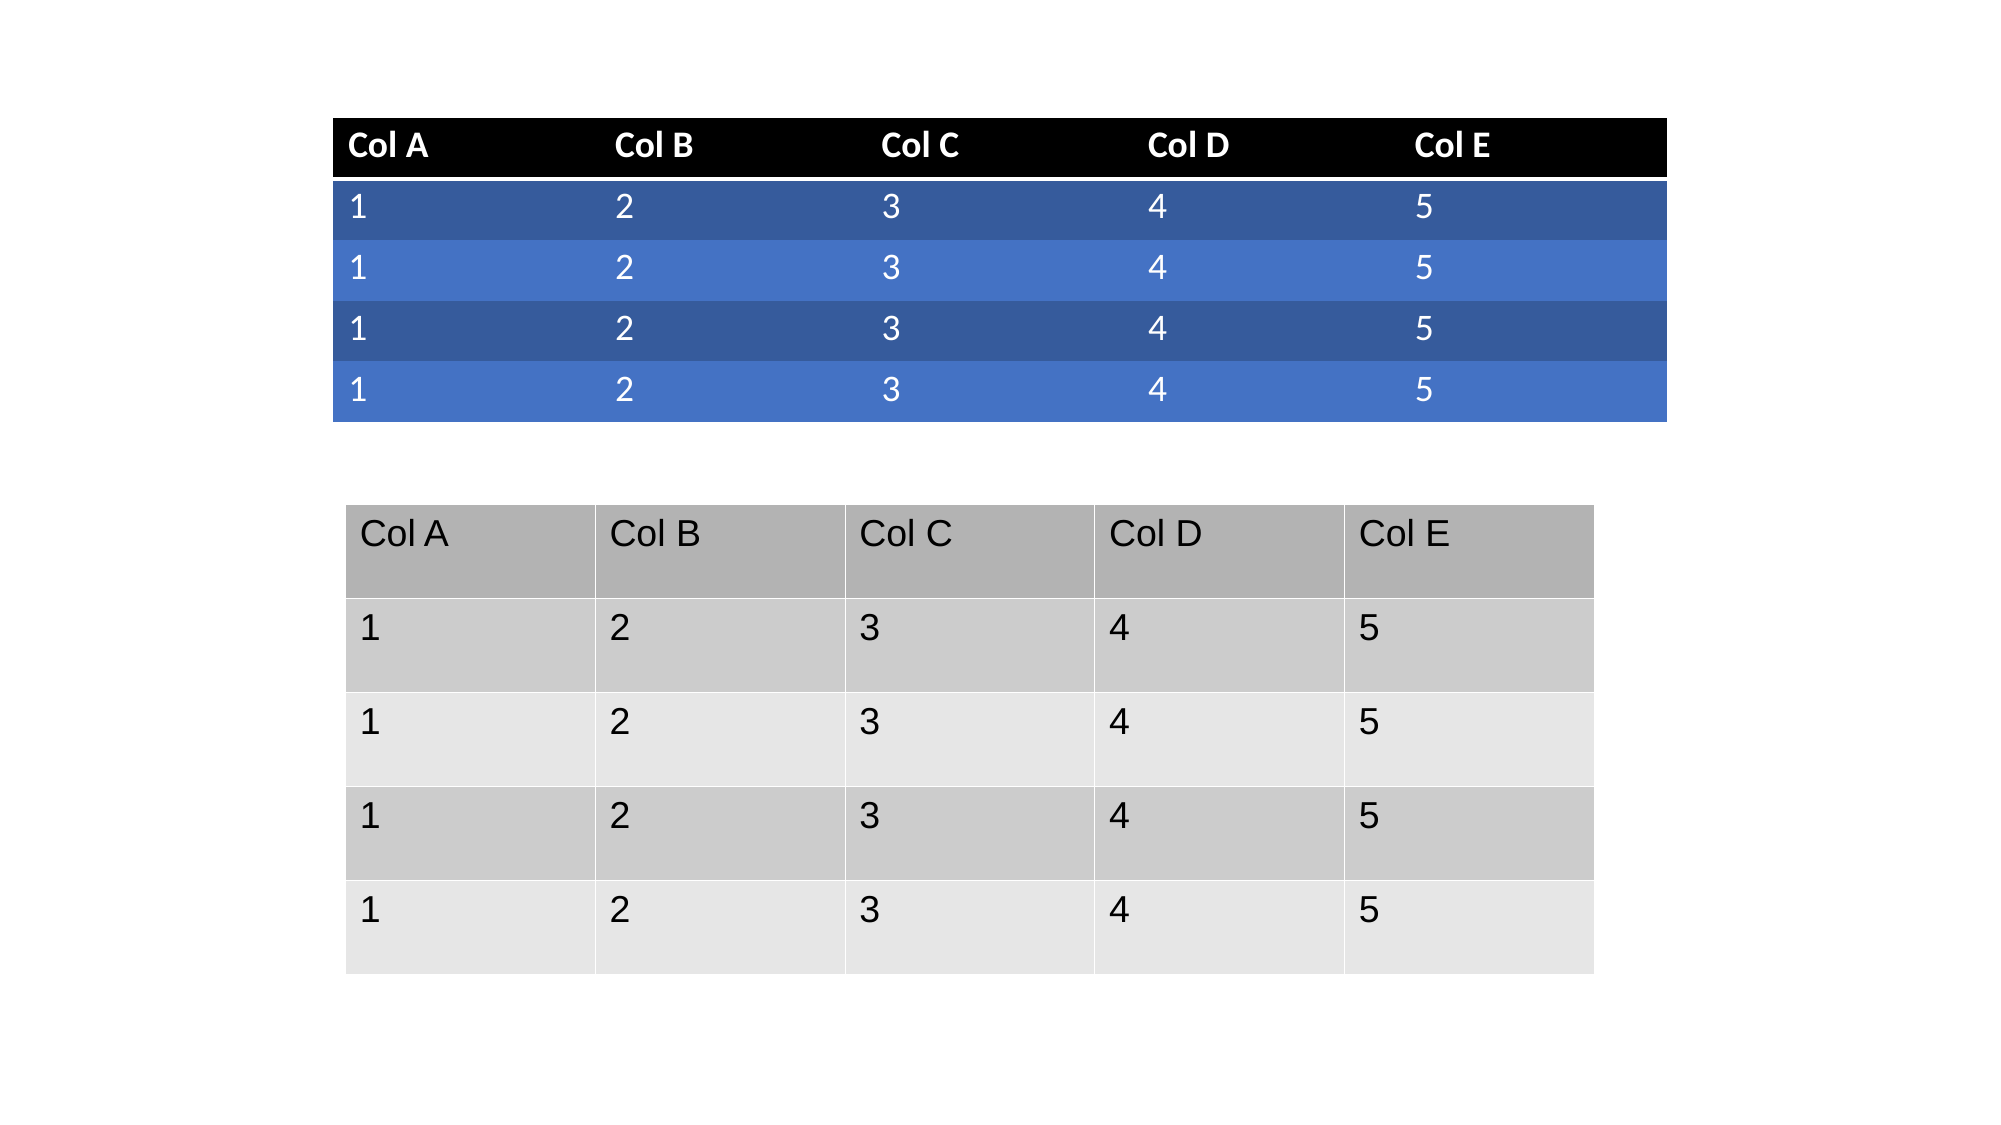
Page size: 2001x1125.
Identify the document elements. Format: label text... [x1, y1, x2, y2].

table_cell 4 [1095, 787, 1344, 880]
table_cell 4 [1095, 599, 1344, 692]
table_header Col E [1400, 118, 1667, 177]
table_header Col D [1095, 505, 1344, 598]
table_cell 5 [1345, 881, 1594, 974]
table_cell 5 [1345, 787, 1594, 880]
table_cell 2 [596, 881, 845, 974]
table_cell 1 [333, 361, 600, 422]
table_header Col B [596, 505, 845, 598]
table_header Col A [333, 118, 600, 177]
table_cell 1 [346, 787, 595, 880]
table_cell 2 [600, 181, 867, 240]
table_cell 4 [1095, 693, 1344, 786]
table_cell 4 [1133, 361, 1400, 422]
table_cell 3 [867, 301, 1133, 361]
table_header Col C [867, 118, 1133, 177]
table_cell 3 [867, 181, 1133, 240]
table_cell 4 [1133, 301, 1400, 361]
table_cell 3 [867, 240, 1133, 301]
table_cell 5 [1400, 301, 1667, 361]
table_cell 5 [1345, 599, 1594, 692]
table_cell 3 [846, 881, 1094, 974]
table_header Col E [1345, 505, 1594, 598]
table_cell 1 [346, 599, 595, 692]
table_header Col D [1133, 118, 1400, 177]
table_cell 4 [1133, 181, 1400, 240]
table_cell 3 [846, 787, 1094, 880]
table_cell 1 [346, 881, 595, 974]
table_cell 5 [1345, 693, 1594, 786]
table_cell 1 [333, 181, 600, 240]
table_cell 2 [596, 599, 845, 692]
table_header Col B [600, 118, 867, 177]
table_cell 1 [333, 301, 600, 361]
table_cell 1 [333, 240, 600, 301]
table_cell 2 [596, 693, 845, 786]
table_header Col A [346, 505, 595, 598]
table_cell 2 [600, 240, 867, 301]
table_header Col C [846, 505, 1094, 598]
table_cell 2 [596, 787, 845, 880]
table_cell 4 [1133, 240, 1400, 301]
table_cell 5 [1400, 181, 1667, 240]
table_cell 5 [1400, 240, 1667, 301]
table_cell 2 [600, 301, 867, 361]
table_cell 5 [1400, 361, 1667, 422]
table_cell 2 [600, 361, 867, 422]
table_cell 3 [846, 693, 1094, 786]
table_cell 1 [346, 693, 595, 786]
table_cell 3 [867, 361, 1133, 422]
table_cell 4 [1095, 881, 1344, 974]
table_cell 3 [846, 599, 1094, 692]
